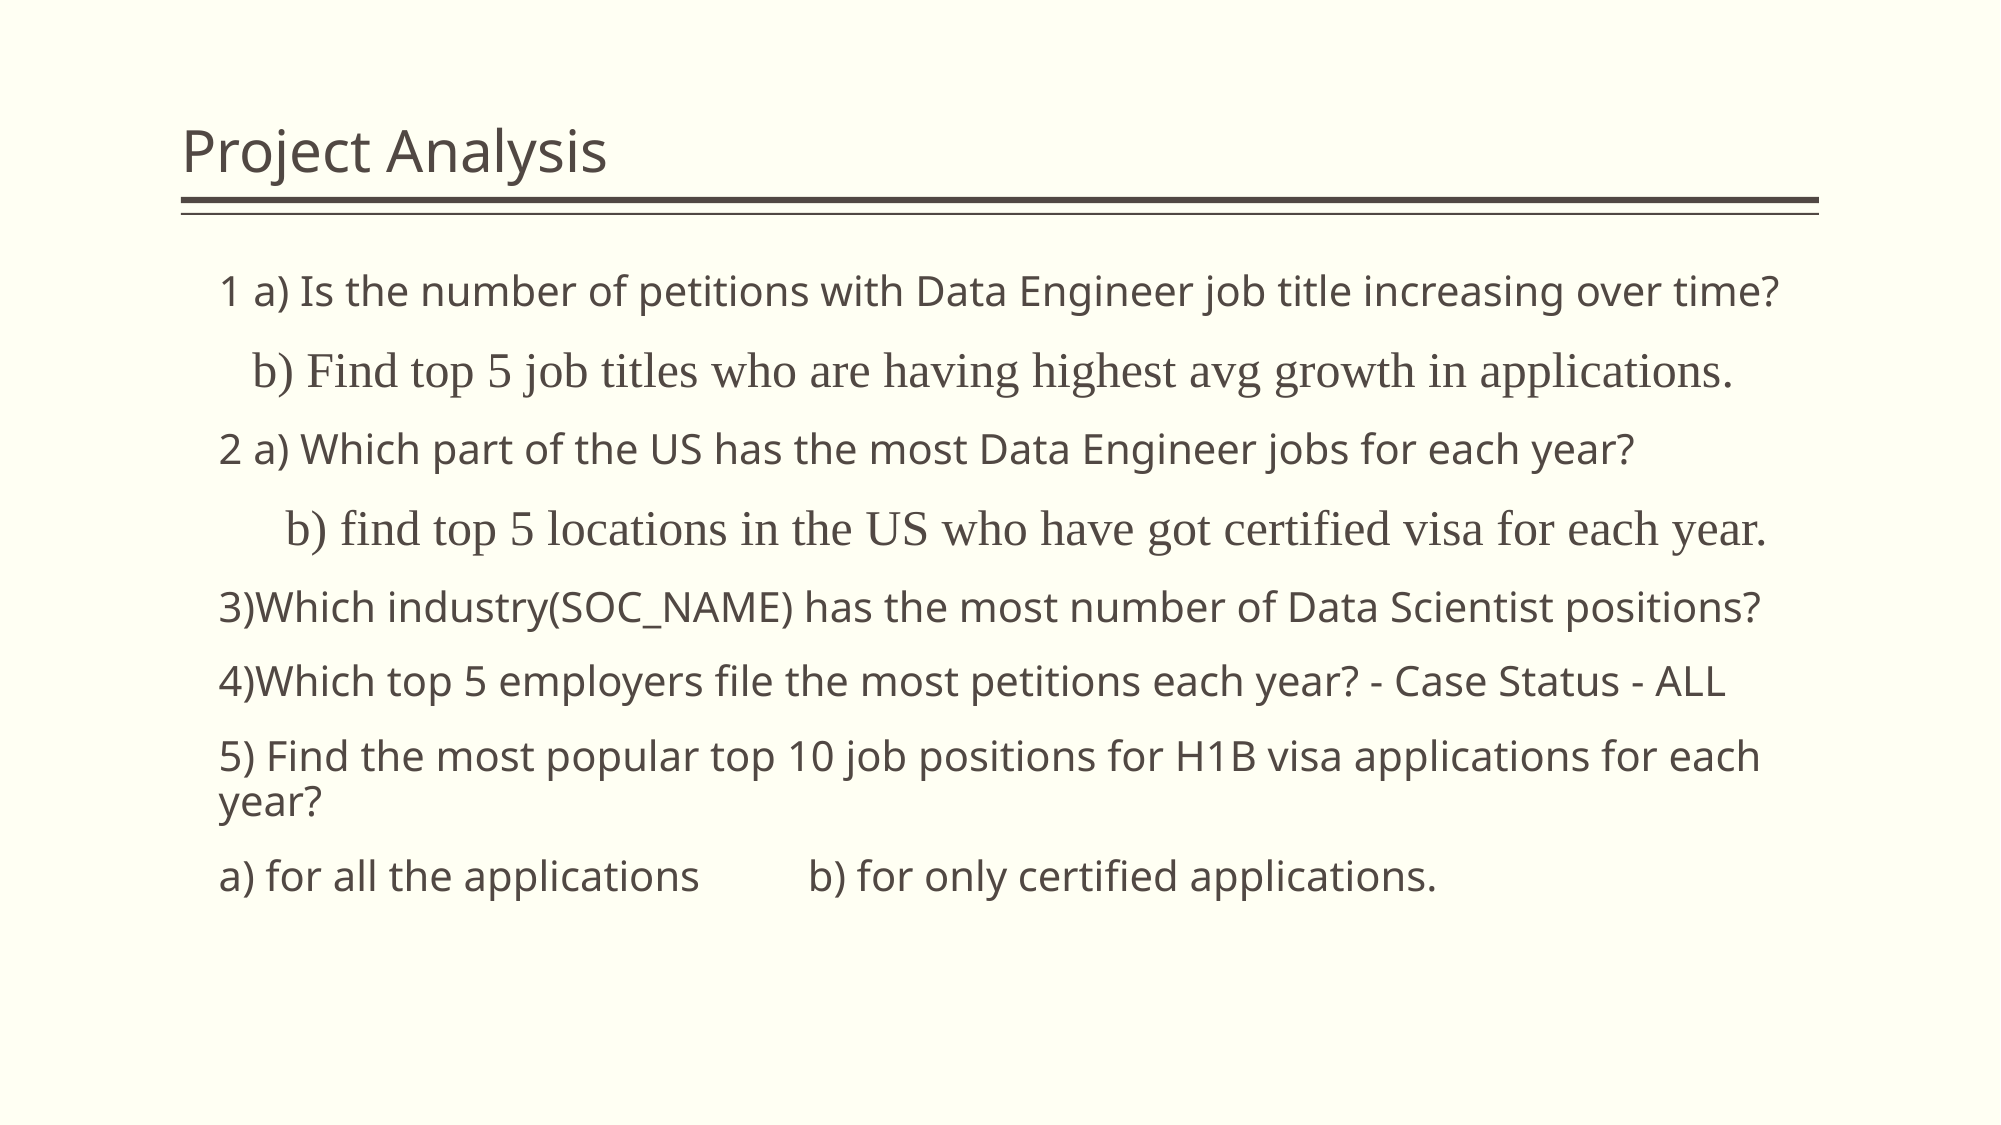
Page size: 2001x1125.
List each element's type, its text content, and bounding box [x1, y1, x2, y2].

list 1 a) Is the number of petitions with Data Engineer job title increasing over time? b) Find top 5 job titles who are having highest avg growth in applications. 2 a) Which part of the US has the most Data Engineer jobs for each year? b) find top 5 locations in the US who have got certified visa for each year. 3)Which industry(SOC_NAME) has the most number of Data Scientist positions? 4)Which top 5 employers file the most petitions each year? - Case Status - ALL 5) Find the most popular top 10 job positions for H1B visa applications for each year? a) for all the applications b) for only certified applications. [181, 262, 1819, 1013]
title Project Analysis [181, 12, 1819, 193]
